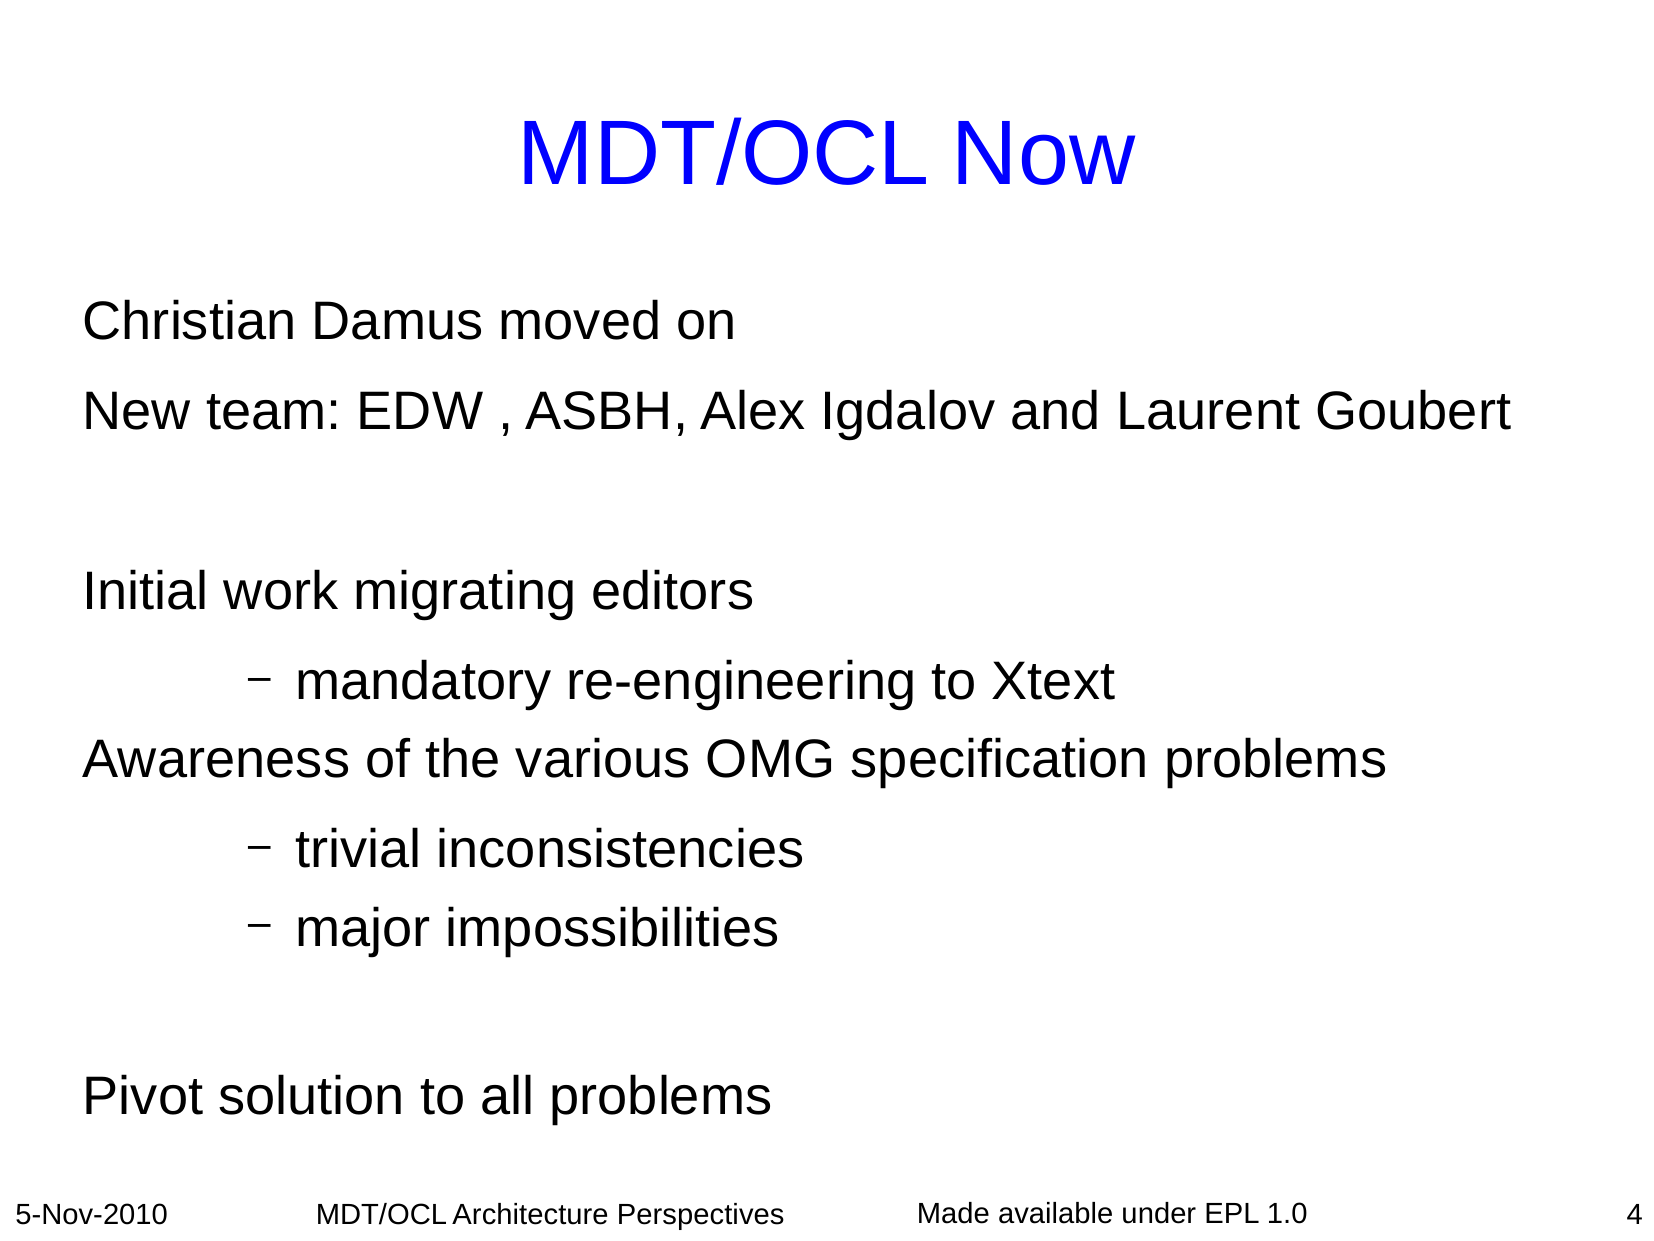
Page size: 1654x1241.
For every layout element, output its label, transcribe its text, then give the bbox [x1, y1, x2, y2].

title MDT/OCL Now [82, 49, 1571, 257]
list Christian Damus moved on New team: EDW , ASBH, Alex Igdalov and Laurent Goubert Initial work migrating editors mandatory re-engineering to Xtext Awareness of the various OMG specification problems trivial inconsistencies major impossibilities Pivot solution to all problems [82, 290, 1571, 1126]
